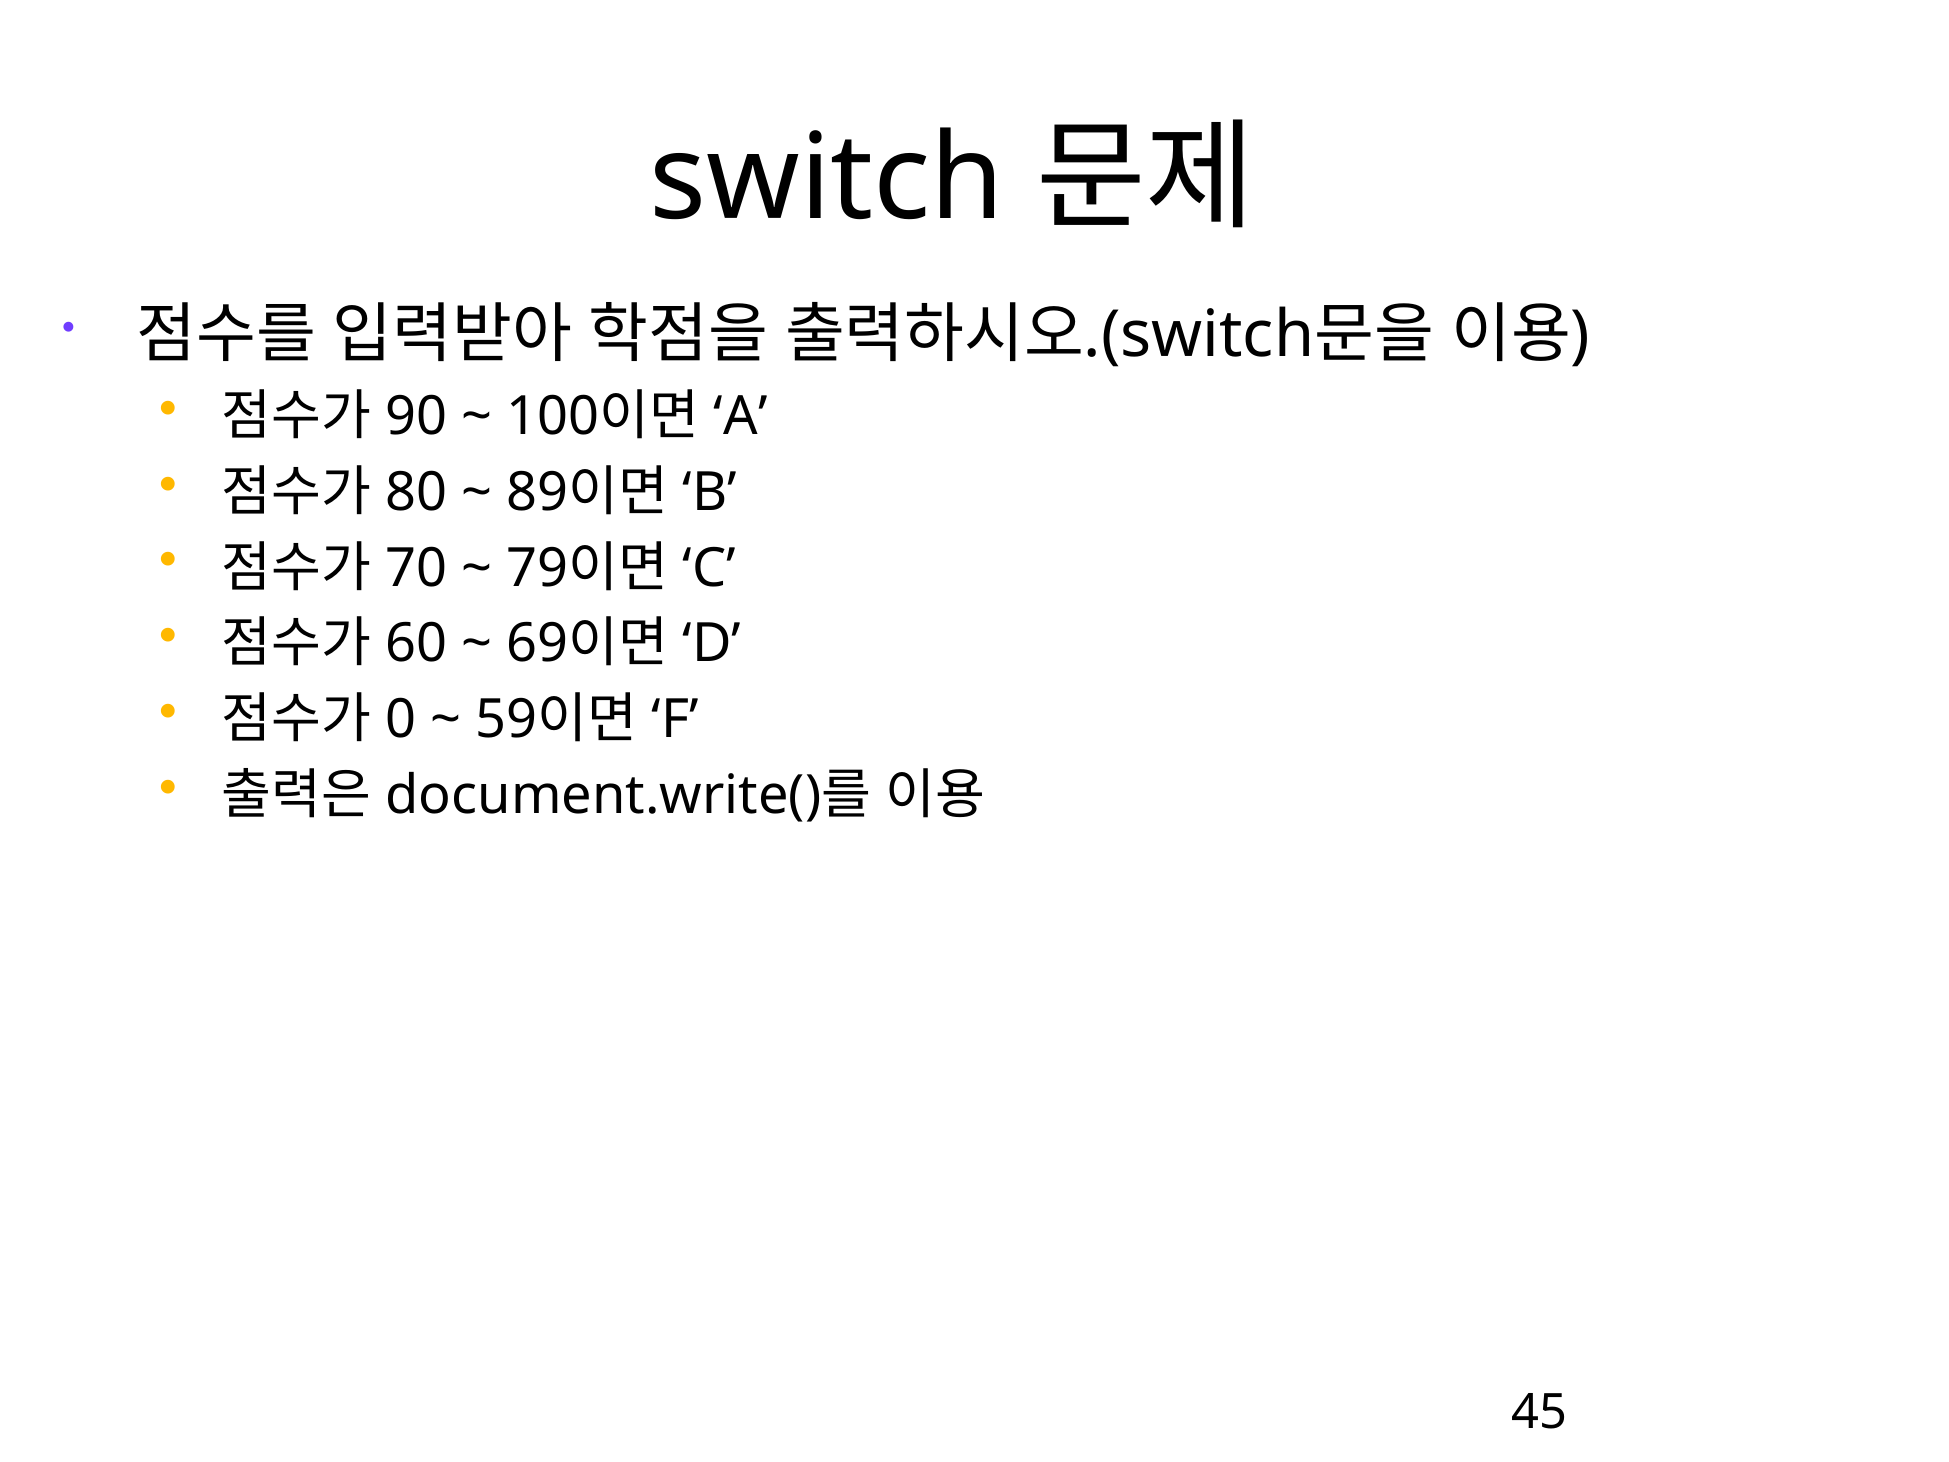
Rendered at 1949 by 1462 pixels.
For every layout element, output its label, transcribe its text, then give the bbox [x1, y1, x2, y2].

title switch 문제 [156, 92, 1749, 255]
list 점수를 입력받아 학점을 출력하시오.(switch문을 이용) 점수가 90 ~ 100이면 ‘A’ 점수가 80 ~ 89이면 ‘B’ 점수가 70 ~ 79이면 ‘C’ 점수가 60 ~ 69이면 ‘D’ 점수가 0 ~ 59이면 ‘F’ 출력은 document.write()를 이용 [48, 284, 1897, 1343]
slide_number <숫자> [1496, 1372, 1899, 1462]
